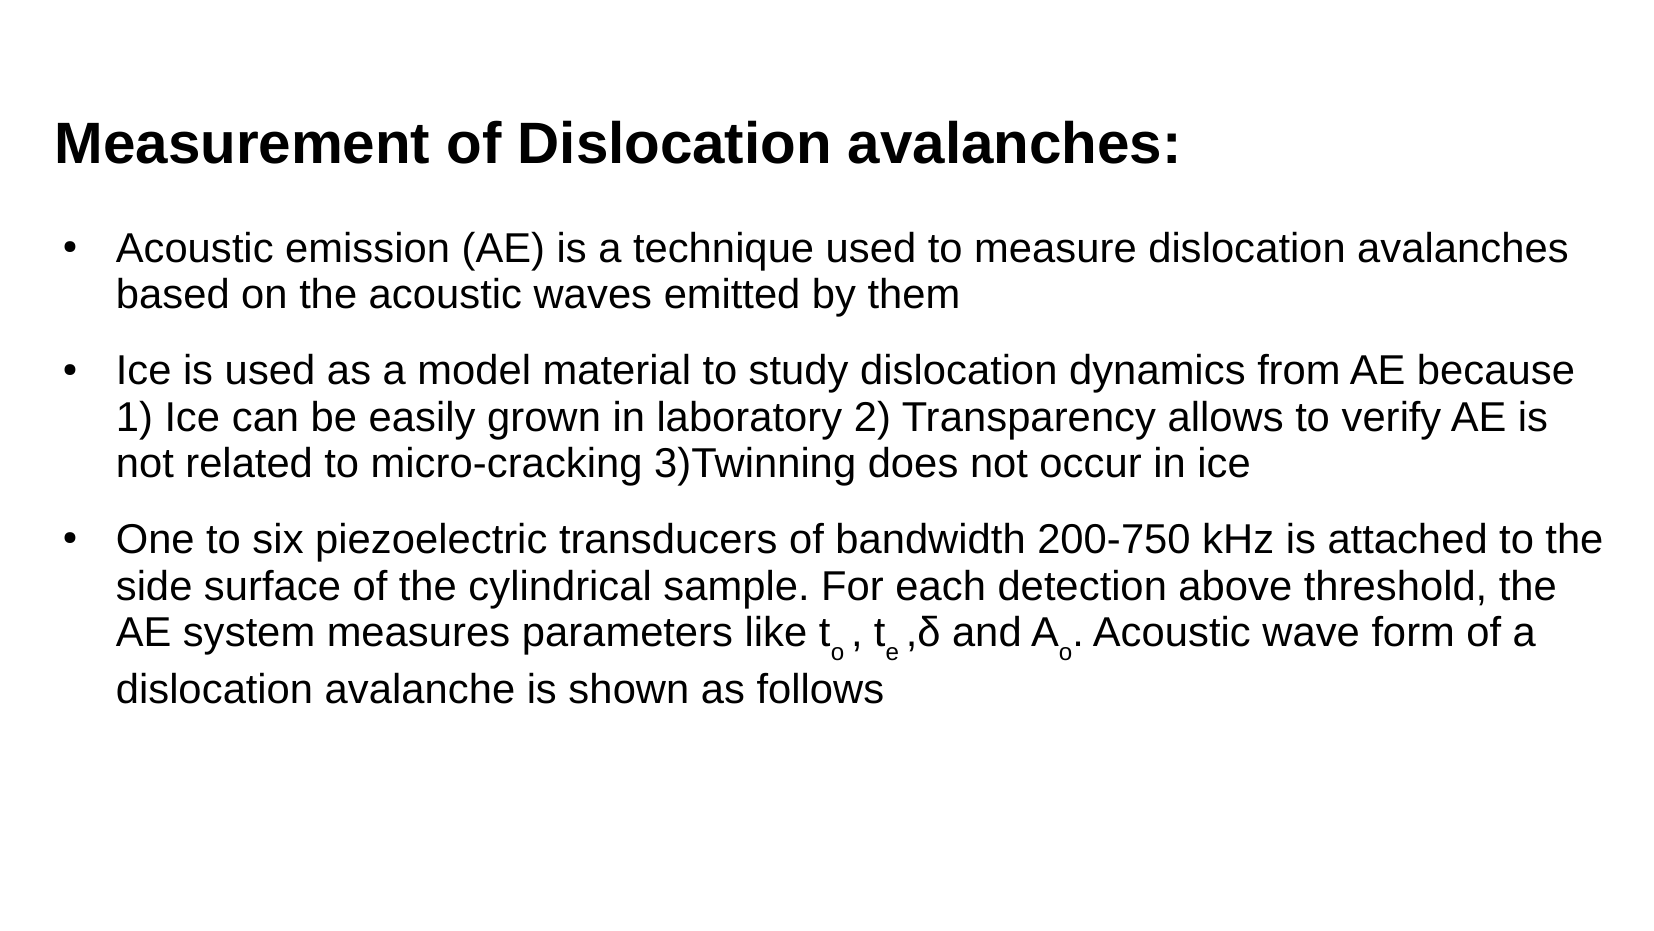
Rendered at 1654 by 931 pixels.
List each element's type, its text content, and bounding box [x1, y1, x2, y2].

list Acoustic emission (AE) is a technique used to measure dislocation avalanches based on the acoustic waves emitted by them Ice is used as a model material to study dislocation dynamics from AE because 1) Ice can be easily grown in laboratory 2) Transparency allows to verify AE is not related to micro-cracking 3)Twinning does not occur in ice One to six piezoelectric transducers of bandwidth 200-750 kHz is attached to the side surface of the cylindrical sample. For each detection above threshold, the AE system measures parameters like to , te ,δ and Ao. Acoustic wave form of a dislocation avalanche is shown as follows [45, 224, 1606, 931]
title Measurement of Dislocation avalanches: [52, 105, 1186, 183]
